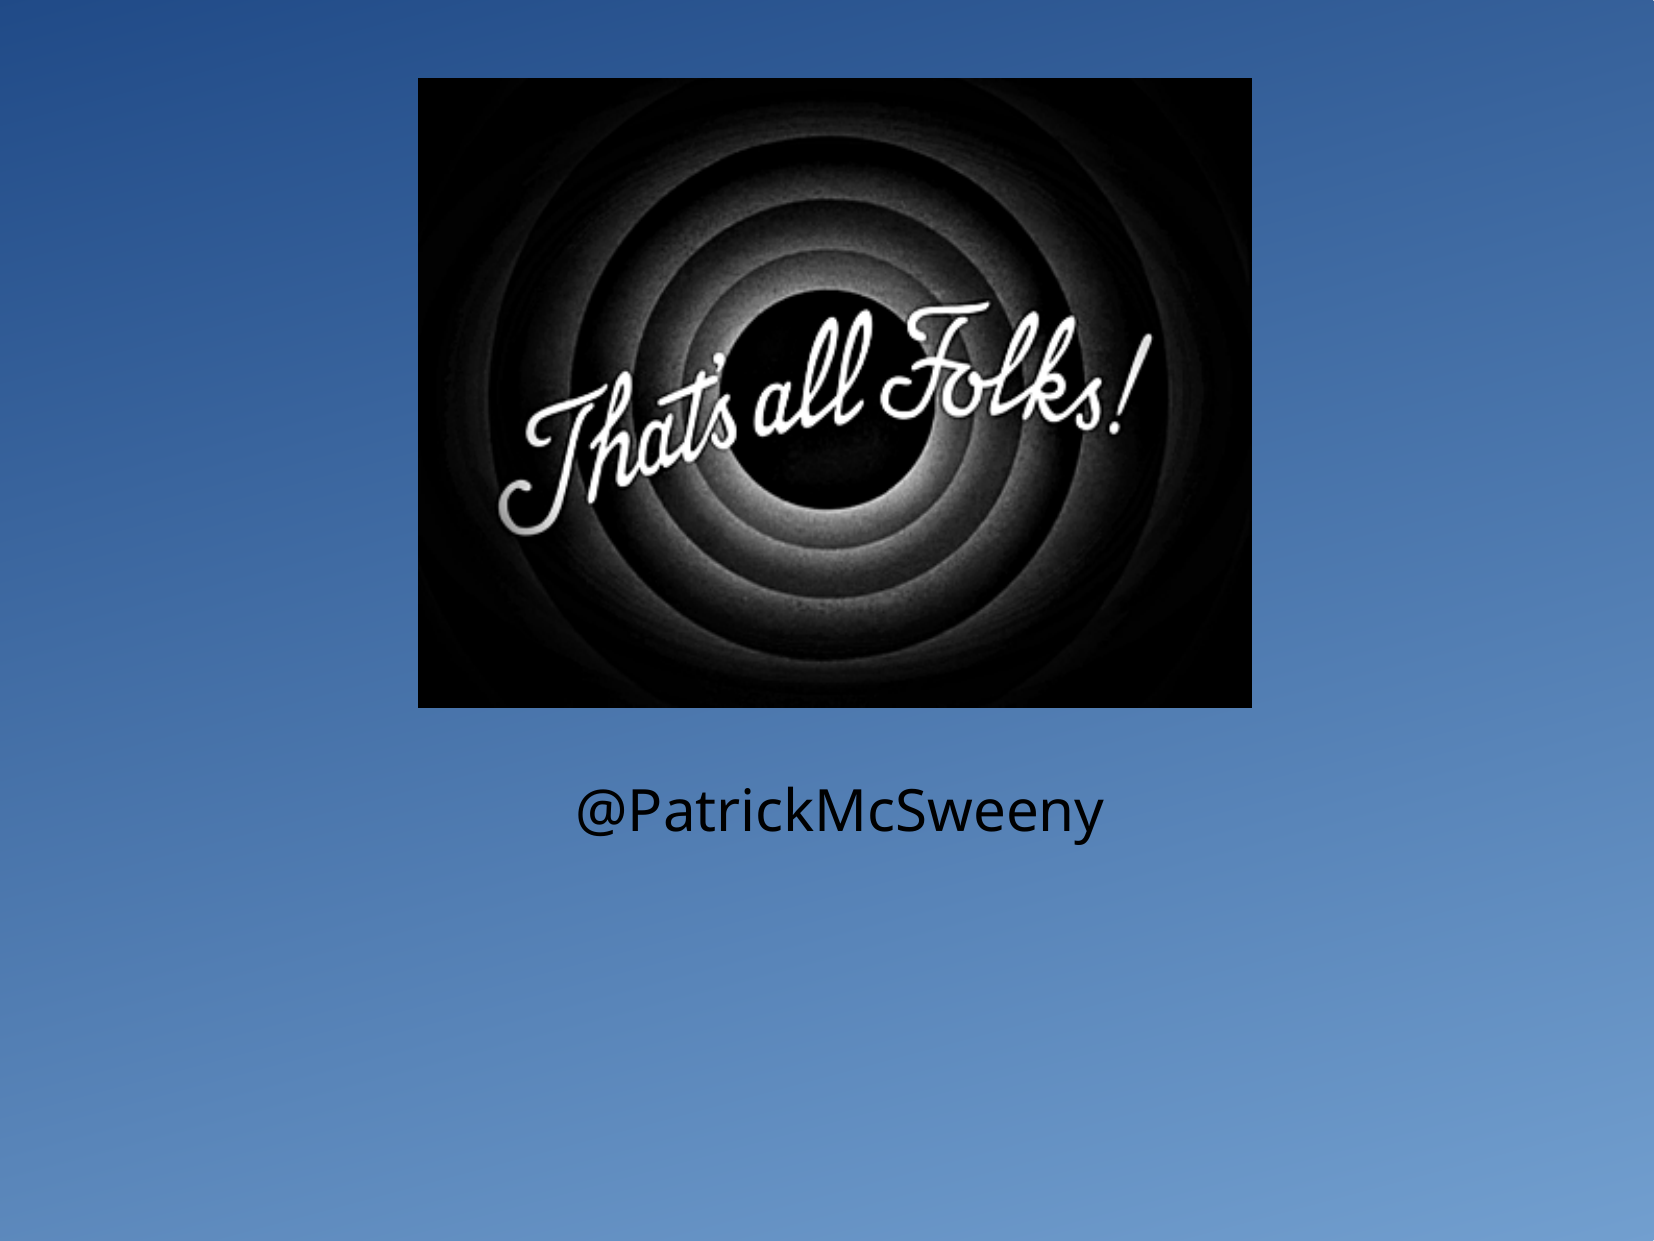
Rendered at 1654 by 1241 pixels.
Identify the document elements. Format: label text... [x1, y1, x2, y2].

picture [418, 78, 1252, 709]
text_box @PatrickMcSweeny [410, 761, 1270, 845]
